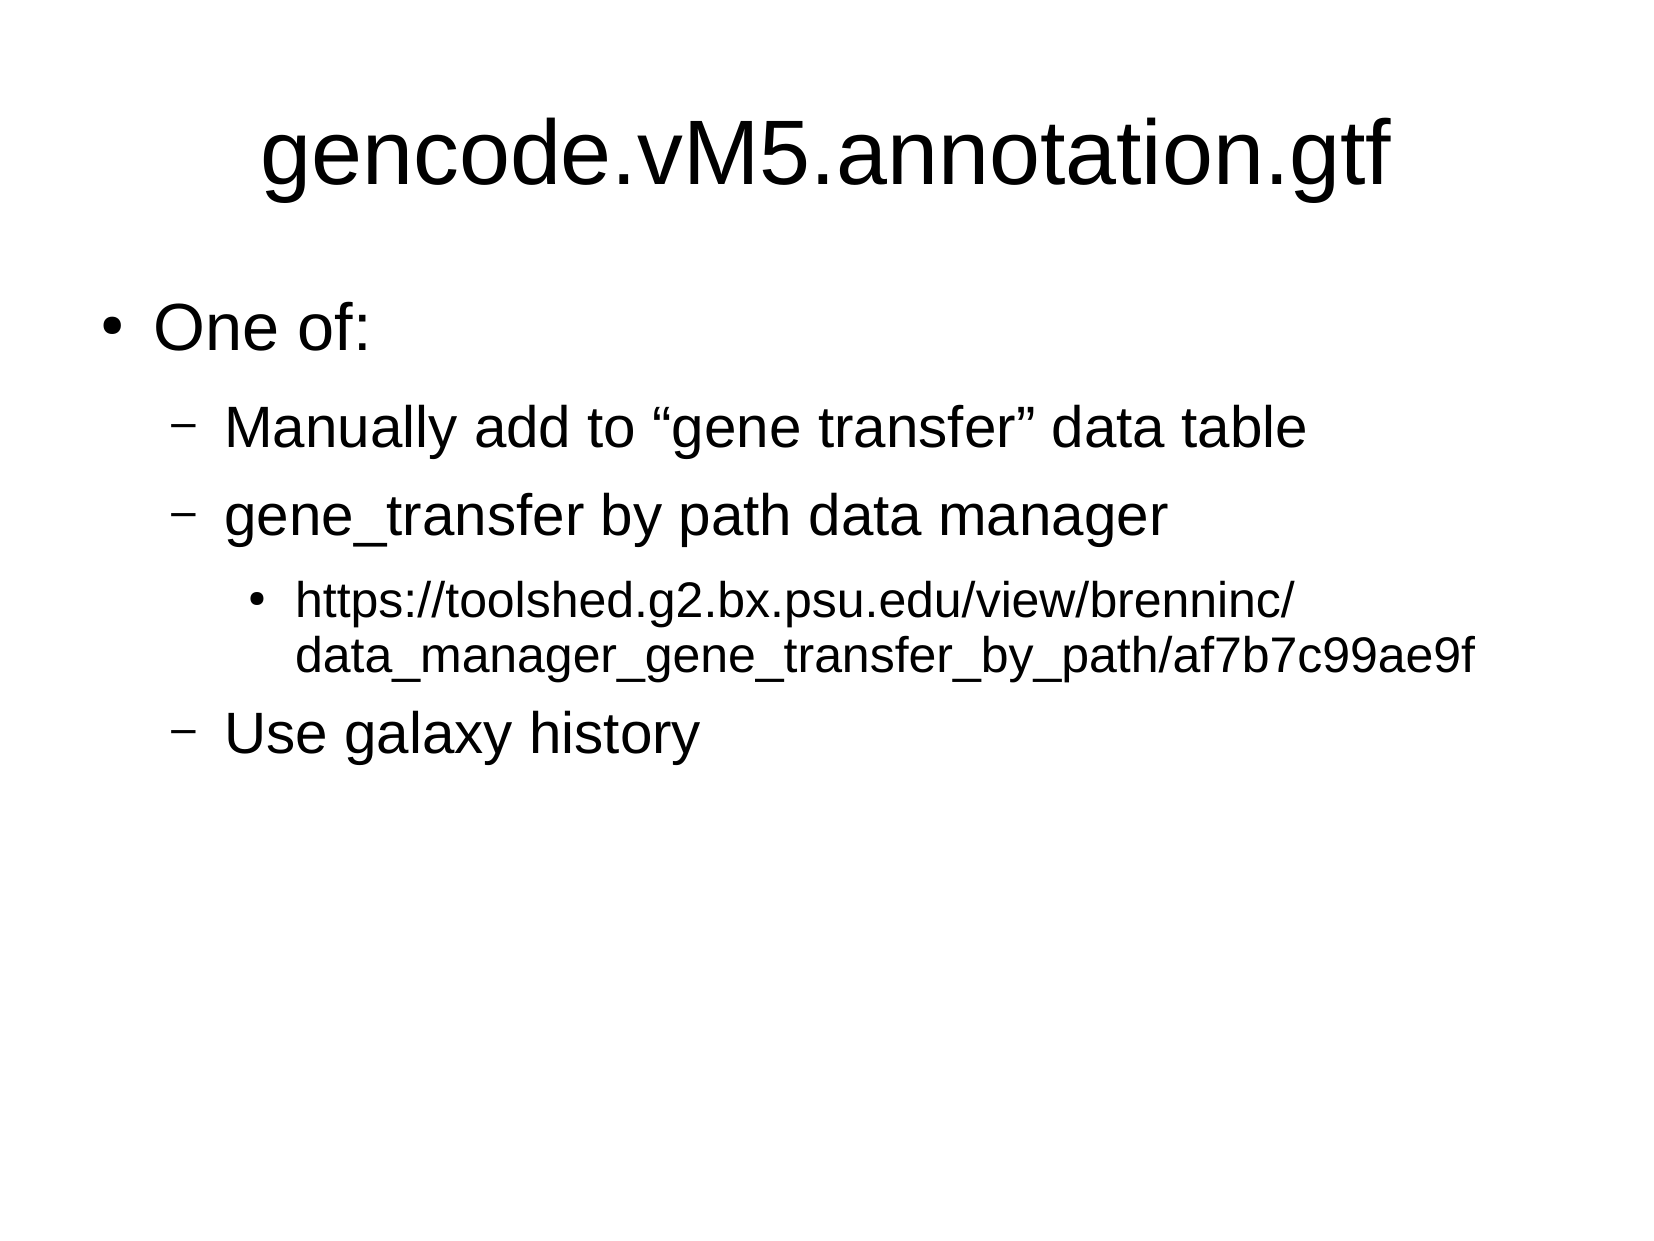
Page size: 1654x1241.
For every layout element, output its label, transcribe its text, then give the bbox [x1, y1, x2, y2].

title gencode.vM5.annotation.gtf [82, 101, 1571, 205]
list One of: Manually add to “gene transfer” data table gene_transfer by path data manager https://toolshed.g2.bx.psu.edu/view/brenninc/data_manager_gene_transfer_by_path/af7b7c99ae9f Use galaxy history [82, 290, 1571, 1010]
